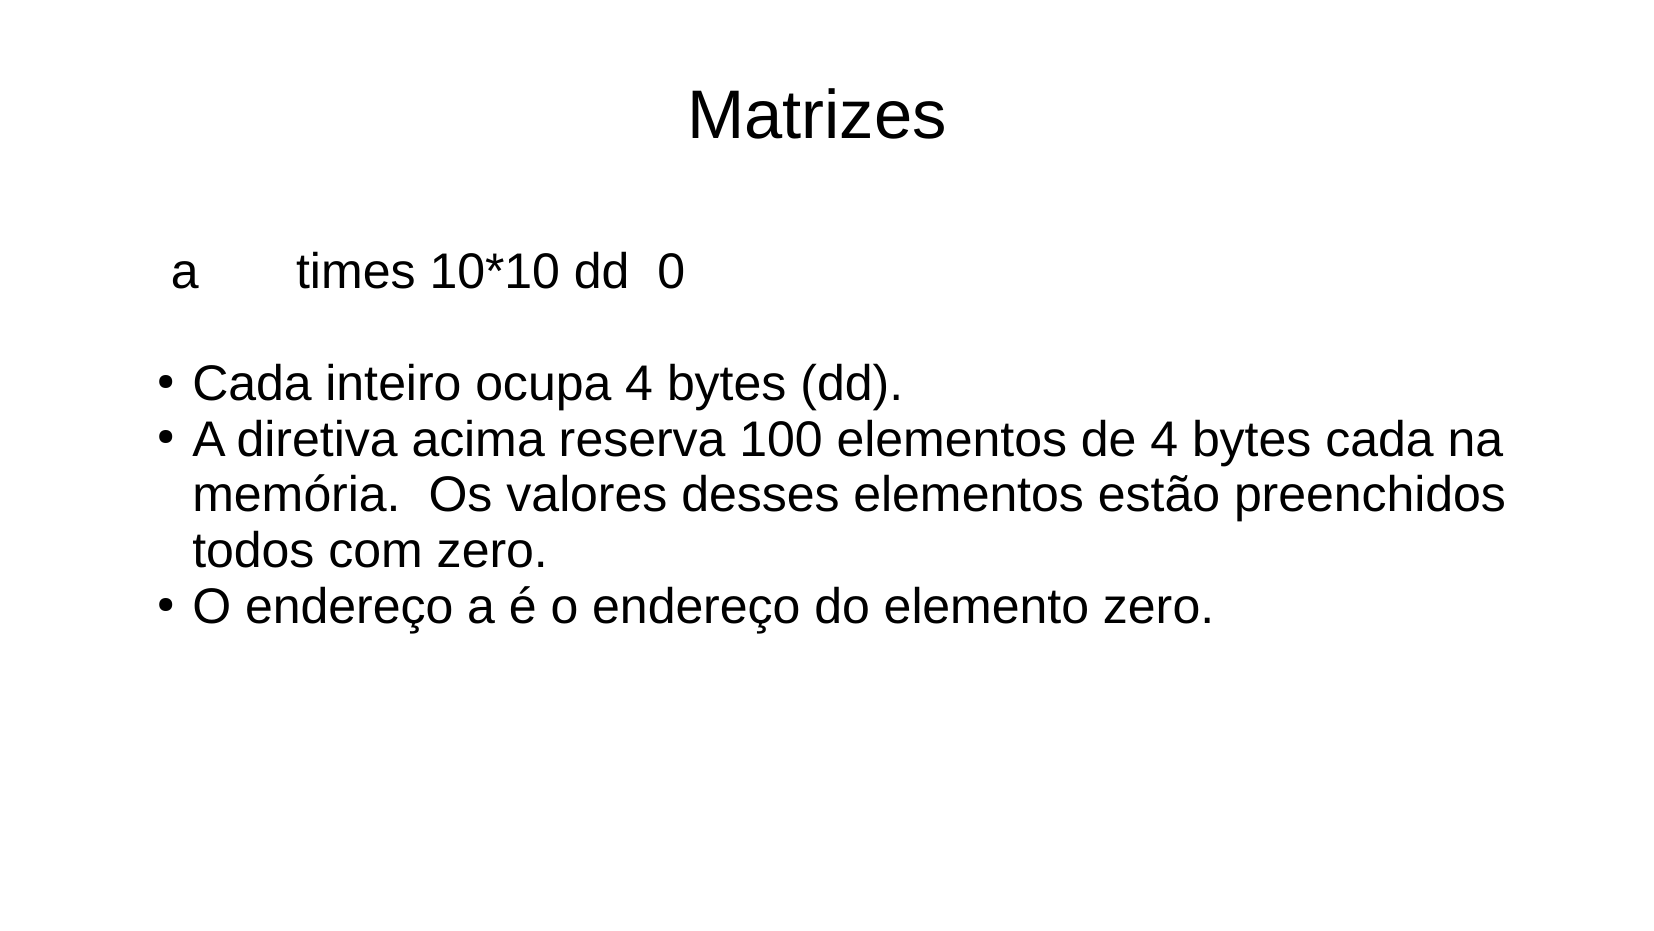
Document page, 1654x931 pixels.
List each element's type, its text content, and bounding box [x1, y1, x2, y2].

title Matrizes [82, 37, 1571, 193]
text_box a times 10*10 dd 0 Cada inteiro ocupa 4 bytes (dd). A diretiva acima reserva 100 elementos de 4 bytes cada na memória. Os valores desses elementos estão preenchidos todos com zero. O endereço a é o endereço do elemento zero. [142, 236, 1607, 642]
